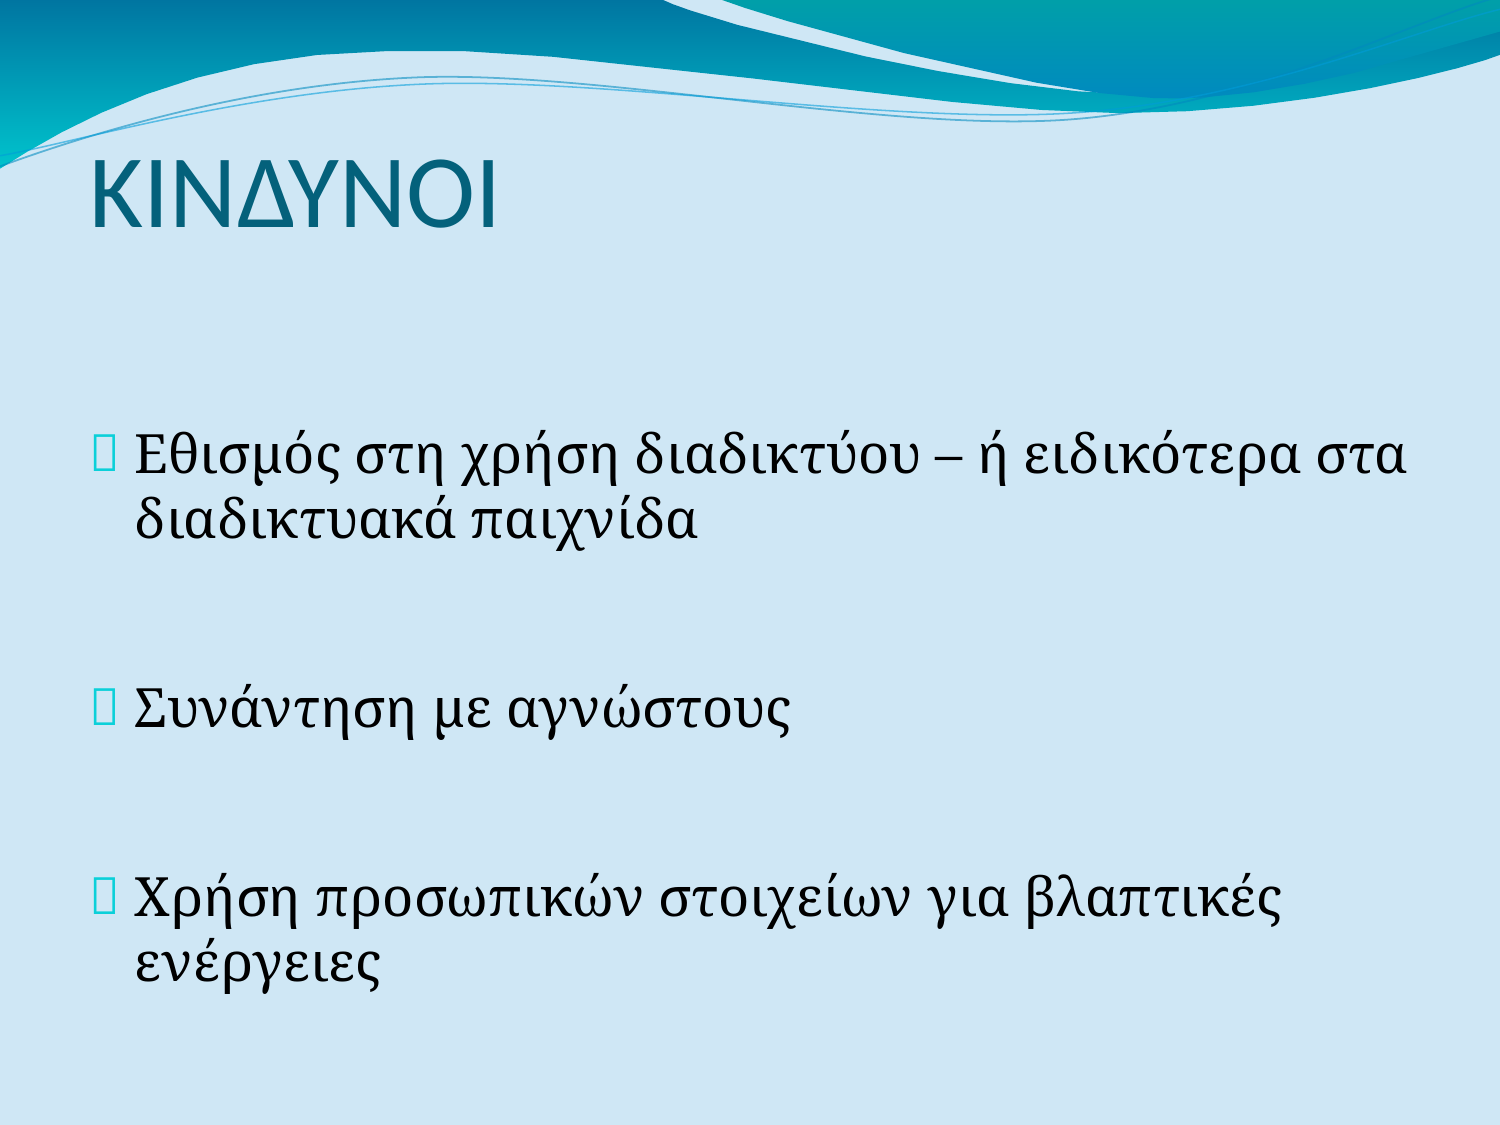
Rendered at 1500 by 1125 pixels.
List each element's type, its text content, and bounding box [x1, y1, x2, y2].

title ΚΙΝΔΥΝΟΙ [75, 115, 1425, 303]
list Εθισμός στη χρήση διαδικτύου – ή ειδικότερα στα διαδικτυακά παιχνίδα Συνάντηση με αγνώστους Χρήση προσωπικών στοιχείων για βλαπτικές ενέργειες Sexting (ανταλλαγή σεξιστικών πληροφοριών με αγνώστους) [75, 317, 1425, 1038]
